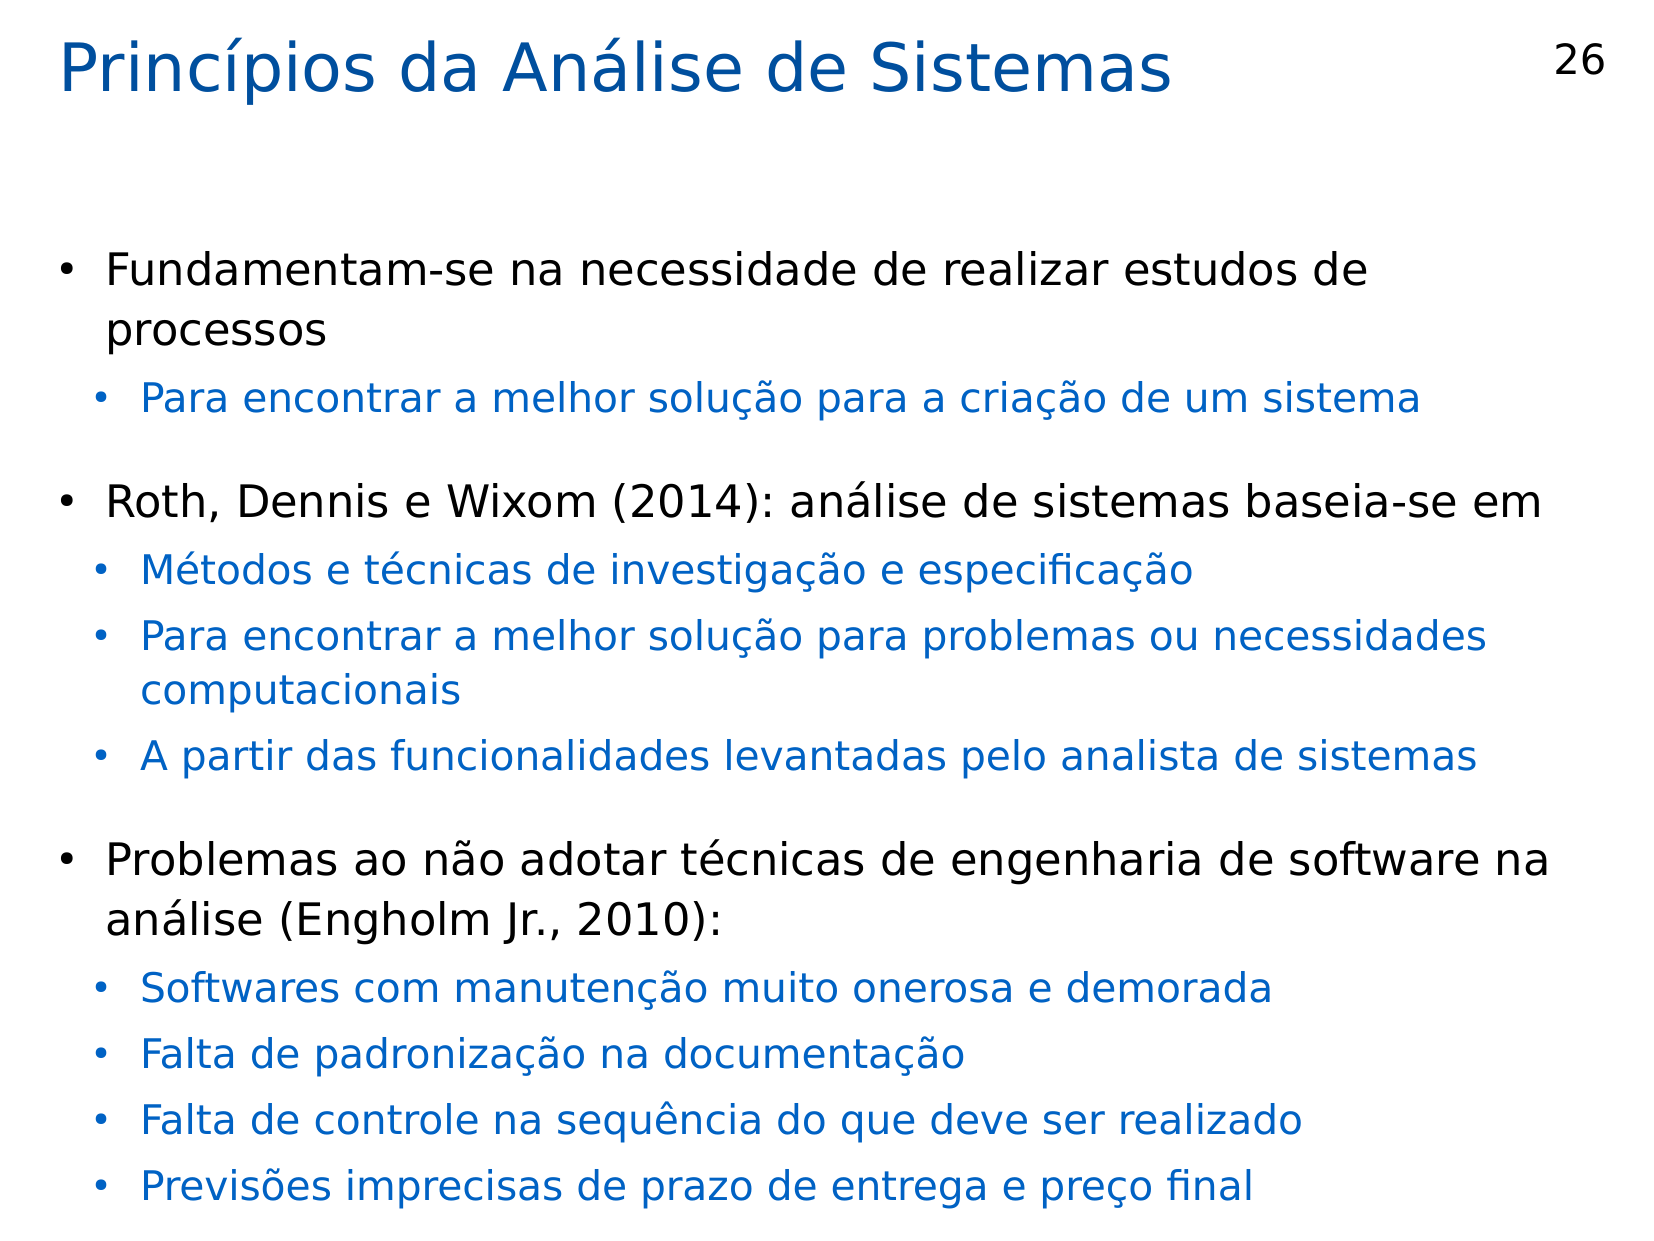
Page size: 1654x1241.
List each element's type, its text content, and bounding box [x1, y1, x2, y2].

title Princípios da Análise de Sistemas [59, 29, 1506, 148]
list Fundamentam-se na necessidade de realizar estudos de processos Para encontrar a melhor solução para a criação de um sistema Roth, Dennis e Wixom (2014): análise de sistemas baseia-se em Métodos e técnicas de investigação e especificação Para encontrar a melhor solução para problemas ou necessidades computacionais A partir das funcionalidades levantadas pelo analista de sistemas Problemas ao não adotar técnicas de engenharia de software na análise (Engholm Jr., 2010): Softwares com manutenção muito onerosa e demorada Falta de padronização na documentação Falta de controle na sequência do que deve ser realizado Previsões imprecisas de prazo de entrega e preço final [59, 236, 1595, 1211]
